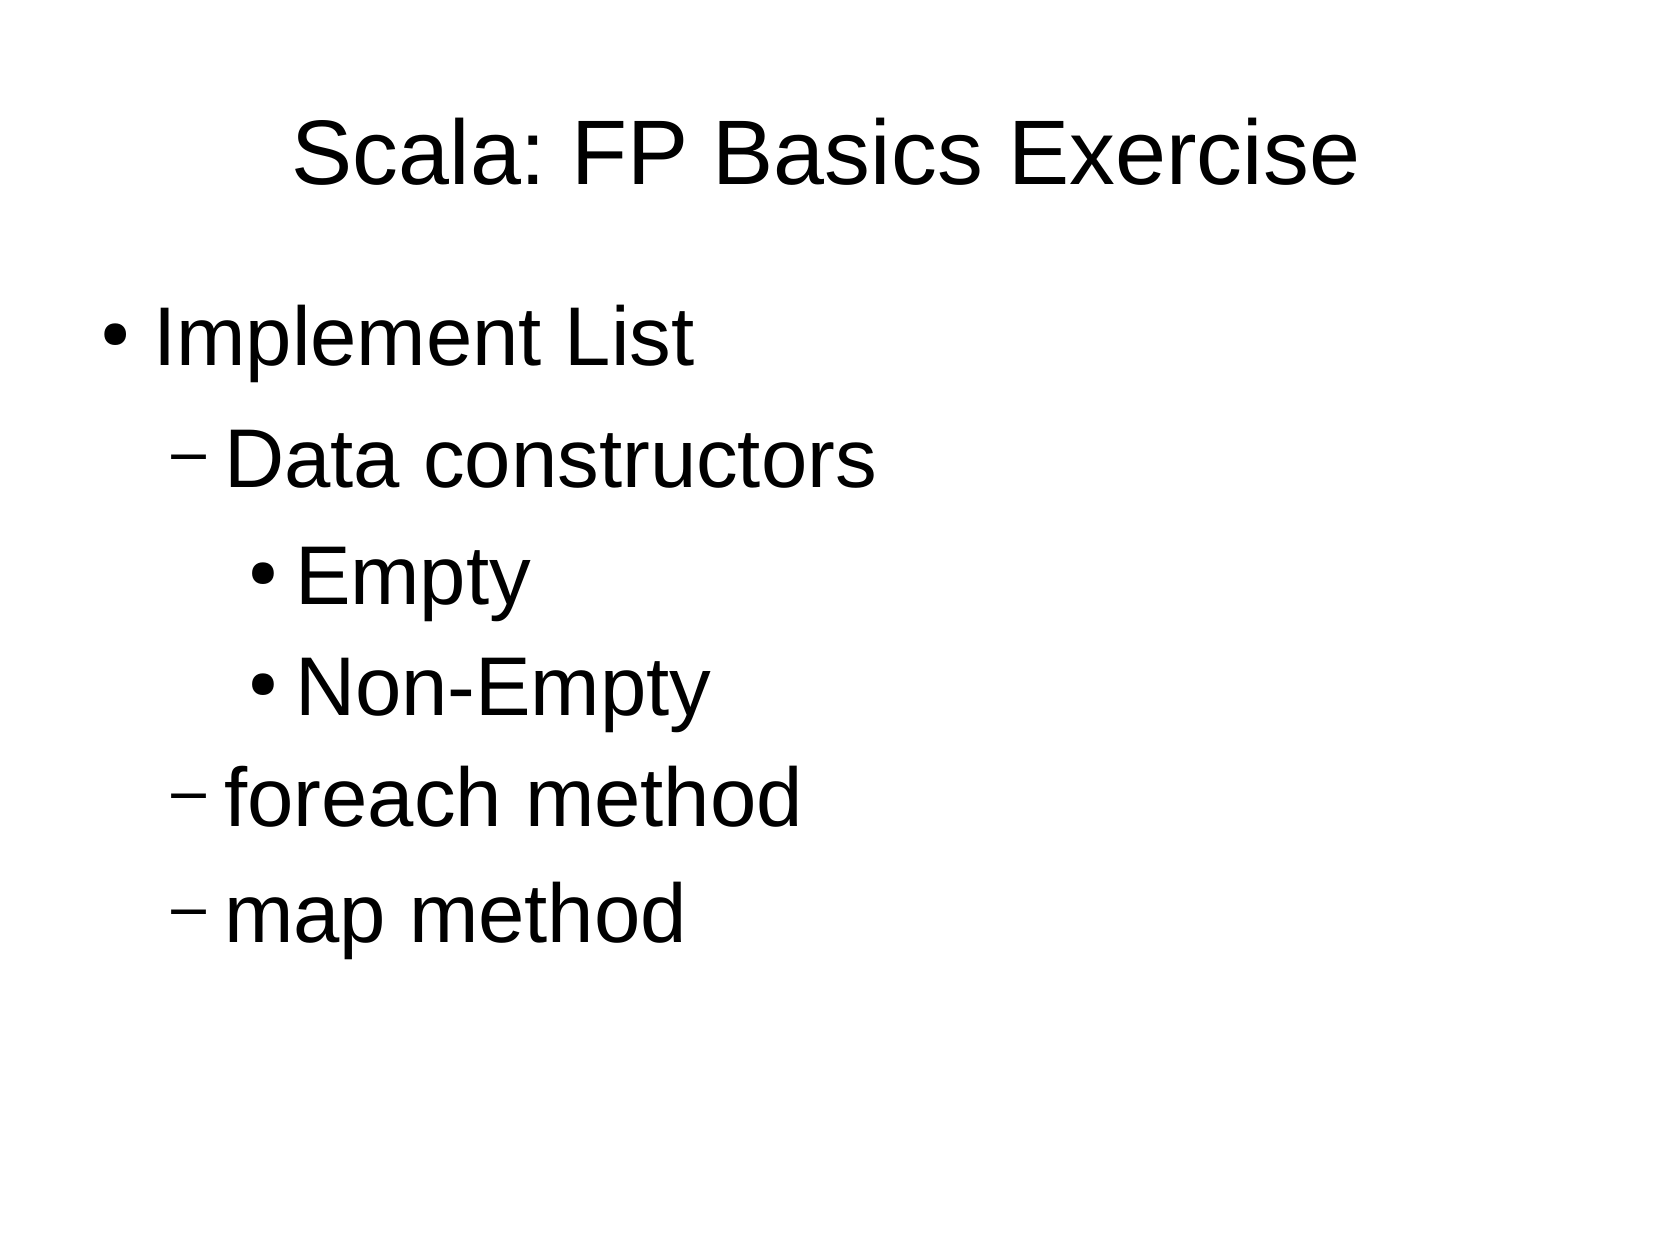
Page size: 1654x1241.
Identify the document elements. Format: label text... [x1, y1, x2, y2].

title Scala: FP Basics Exercise [82, 49, 1571, 257]
list Implement List Data constructors Empty Non-Empty foreach method map method [82, 290, 1571, 1010]
